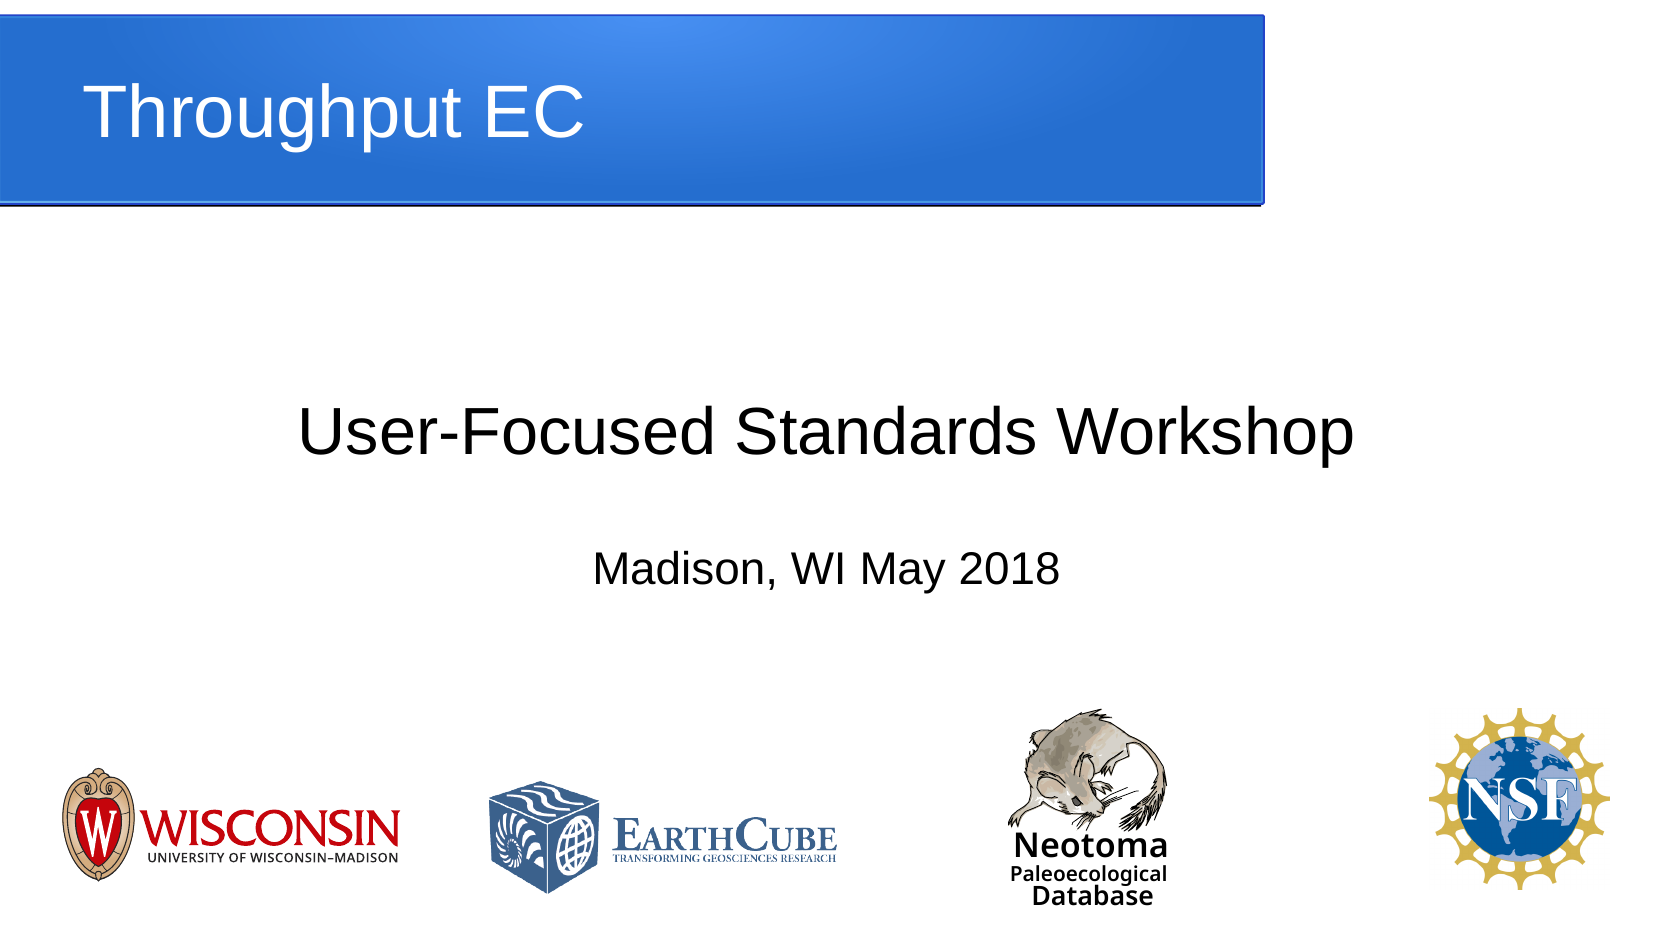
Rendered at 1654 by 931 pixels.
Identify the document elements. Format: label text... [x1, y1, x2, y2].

title Throughput EC [82, 35, 1235, 189]
subtitle User-Focused Standards Workshop Madison, WI May 2018 [82, 224, 1571, 764]
picture [1006, 708, 1174, 907]
picture [477, 772, 844, 898]
picture [61, 766, 402, 883]
picture [1429, 708, 1610, 890]
